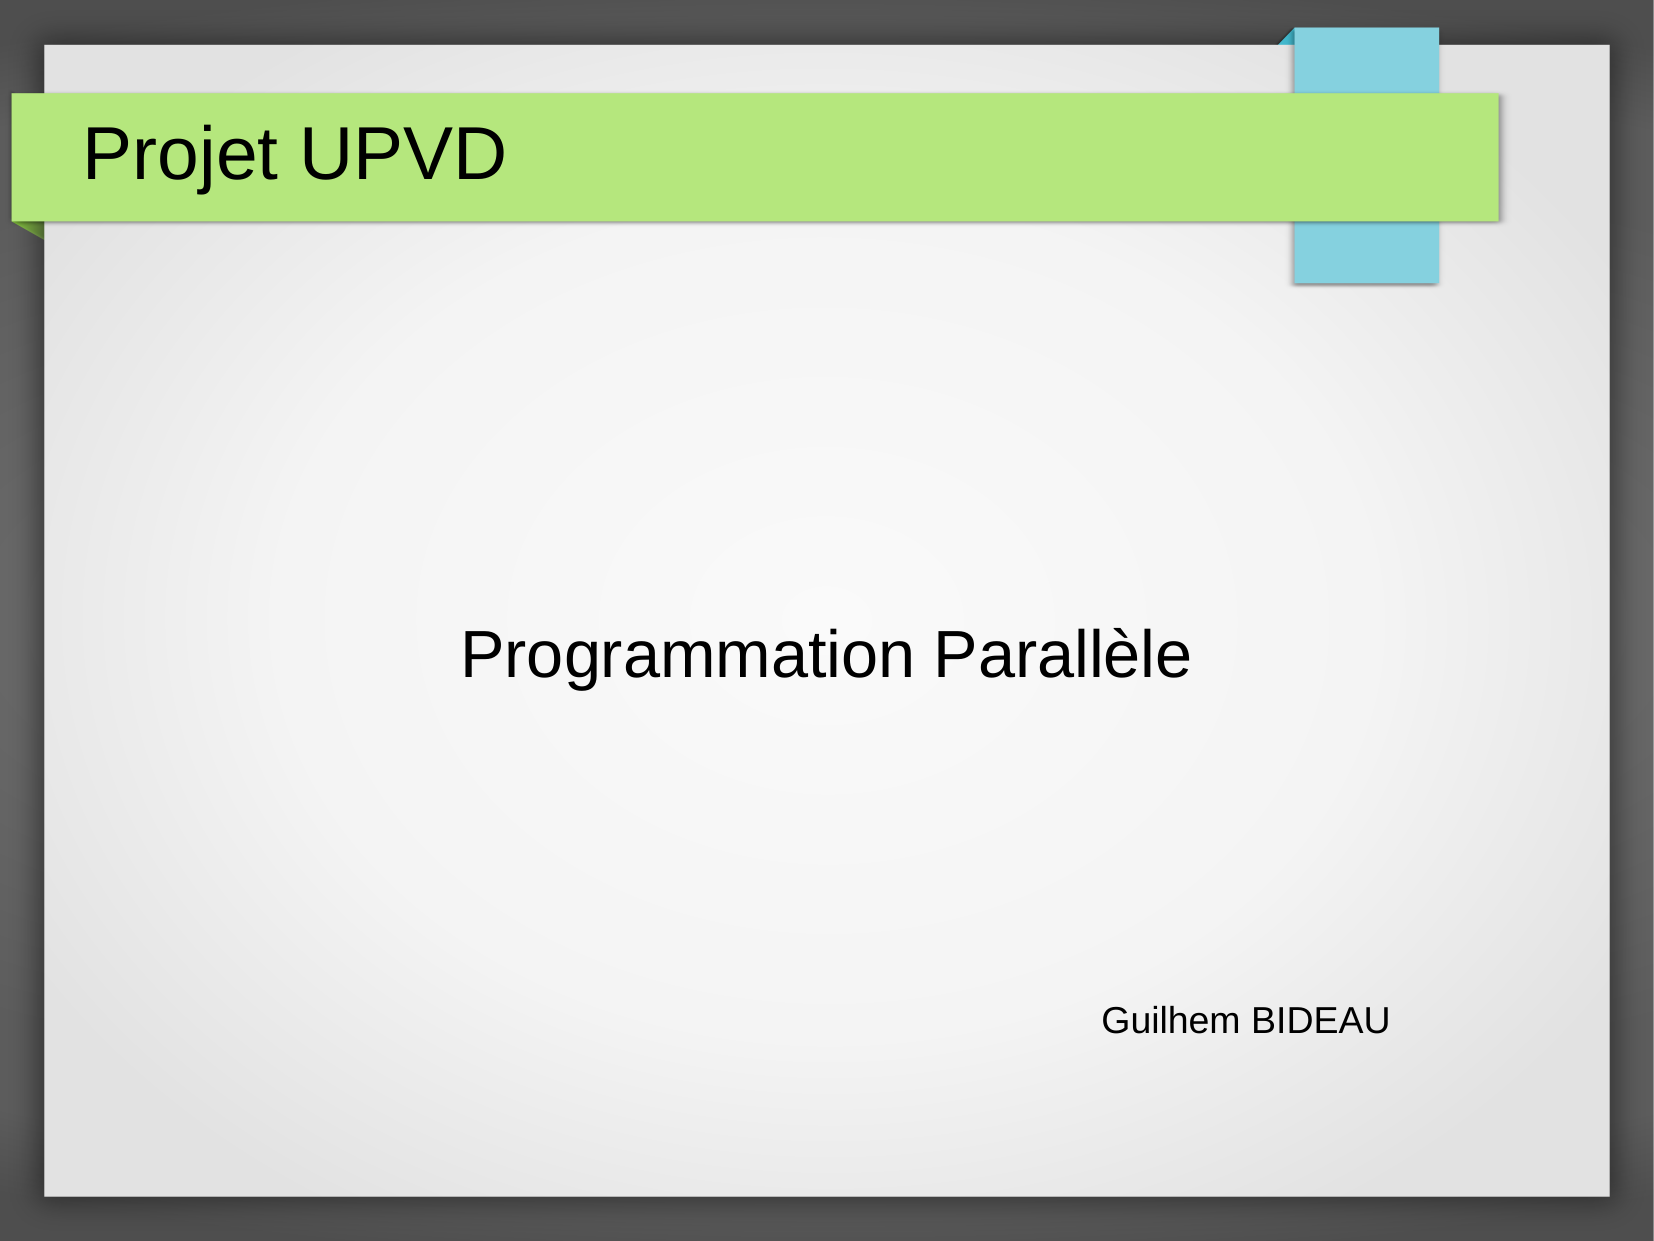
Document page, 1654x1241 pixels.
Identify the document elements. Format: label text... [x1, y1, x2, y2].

title Projet UPVD [82, 94, 1264, 213]
text_box Guilhem BIDEAU [1086, 992, 1453, 1049]
picture [0, 0, 1654, 1241]
subtitle Programmation Parallèle [82, 295, 1571, 1015]
